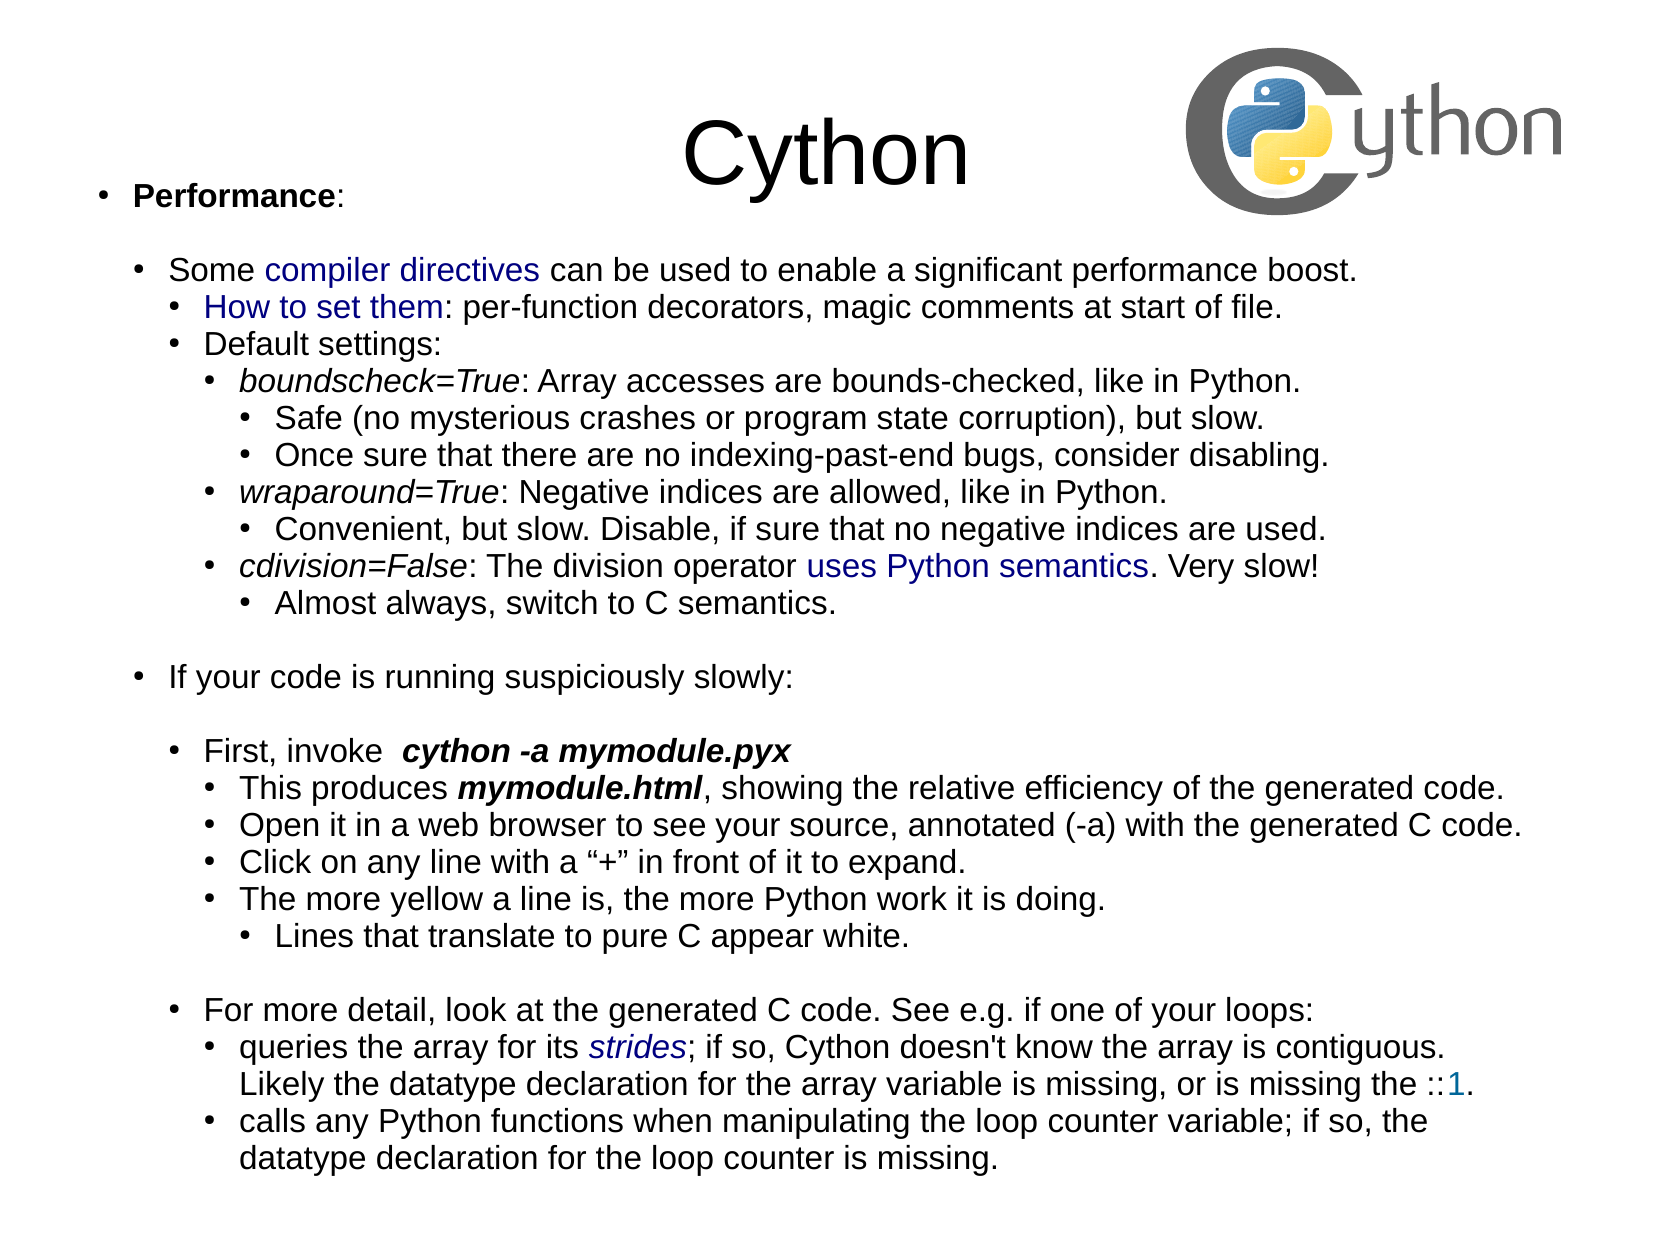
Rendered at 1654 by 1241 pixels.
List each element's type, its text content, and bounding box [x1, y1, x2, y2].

picture [1185, 47, 1561, 216]
title Cython [1561, 49, 1571, 257]
text_box Performance: Some compiler directives can be used to enable a significant performance boost. How to set them: per-function decorators, magic comments at start of file. Default settings: boundscheck=True: Array accesses are bounds-checked, like in Python. Safe (no mysterious crashes or program state corruption), but slow. Once sure that there are no indexing-past-end bugs, consider disabling. wraparound=True: Negative indices are allowed, like in Python. Convenient, but slow. Disable, if sure that no negative indices are used. cdivision=False: The division operator uses Python semantics. Very slow! Almost always, switch to C semantics. If your code is running suspiciously slowly: First, invoke cython -a mymodule.pyx This produces mymodule.html, showing the relative efficiency of the generated code. Open it in a web browser to see your source, annotated (-a) with the generated C code. Click on any line with a “+” in front of it to expand. The more yellow a line is, the more Python work it is doing. Lines that translate to pure C appear white. For more detail, look at the generated C code. See e.g. if one of your loops: queries the array for its strides; if so, Cython doesn't know the array is contiguous. Likely the datatype declaration for the array variable is missing, or is missing the ::1. calls any Python functions when manipulating the loop counter variable; if so, the datatype declaration for the loop counter is missing. [82, 169, 1561, 1197]
title Cython [82, 49, 1185, 169]
